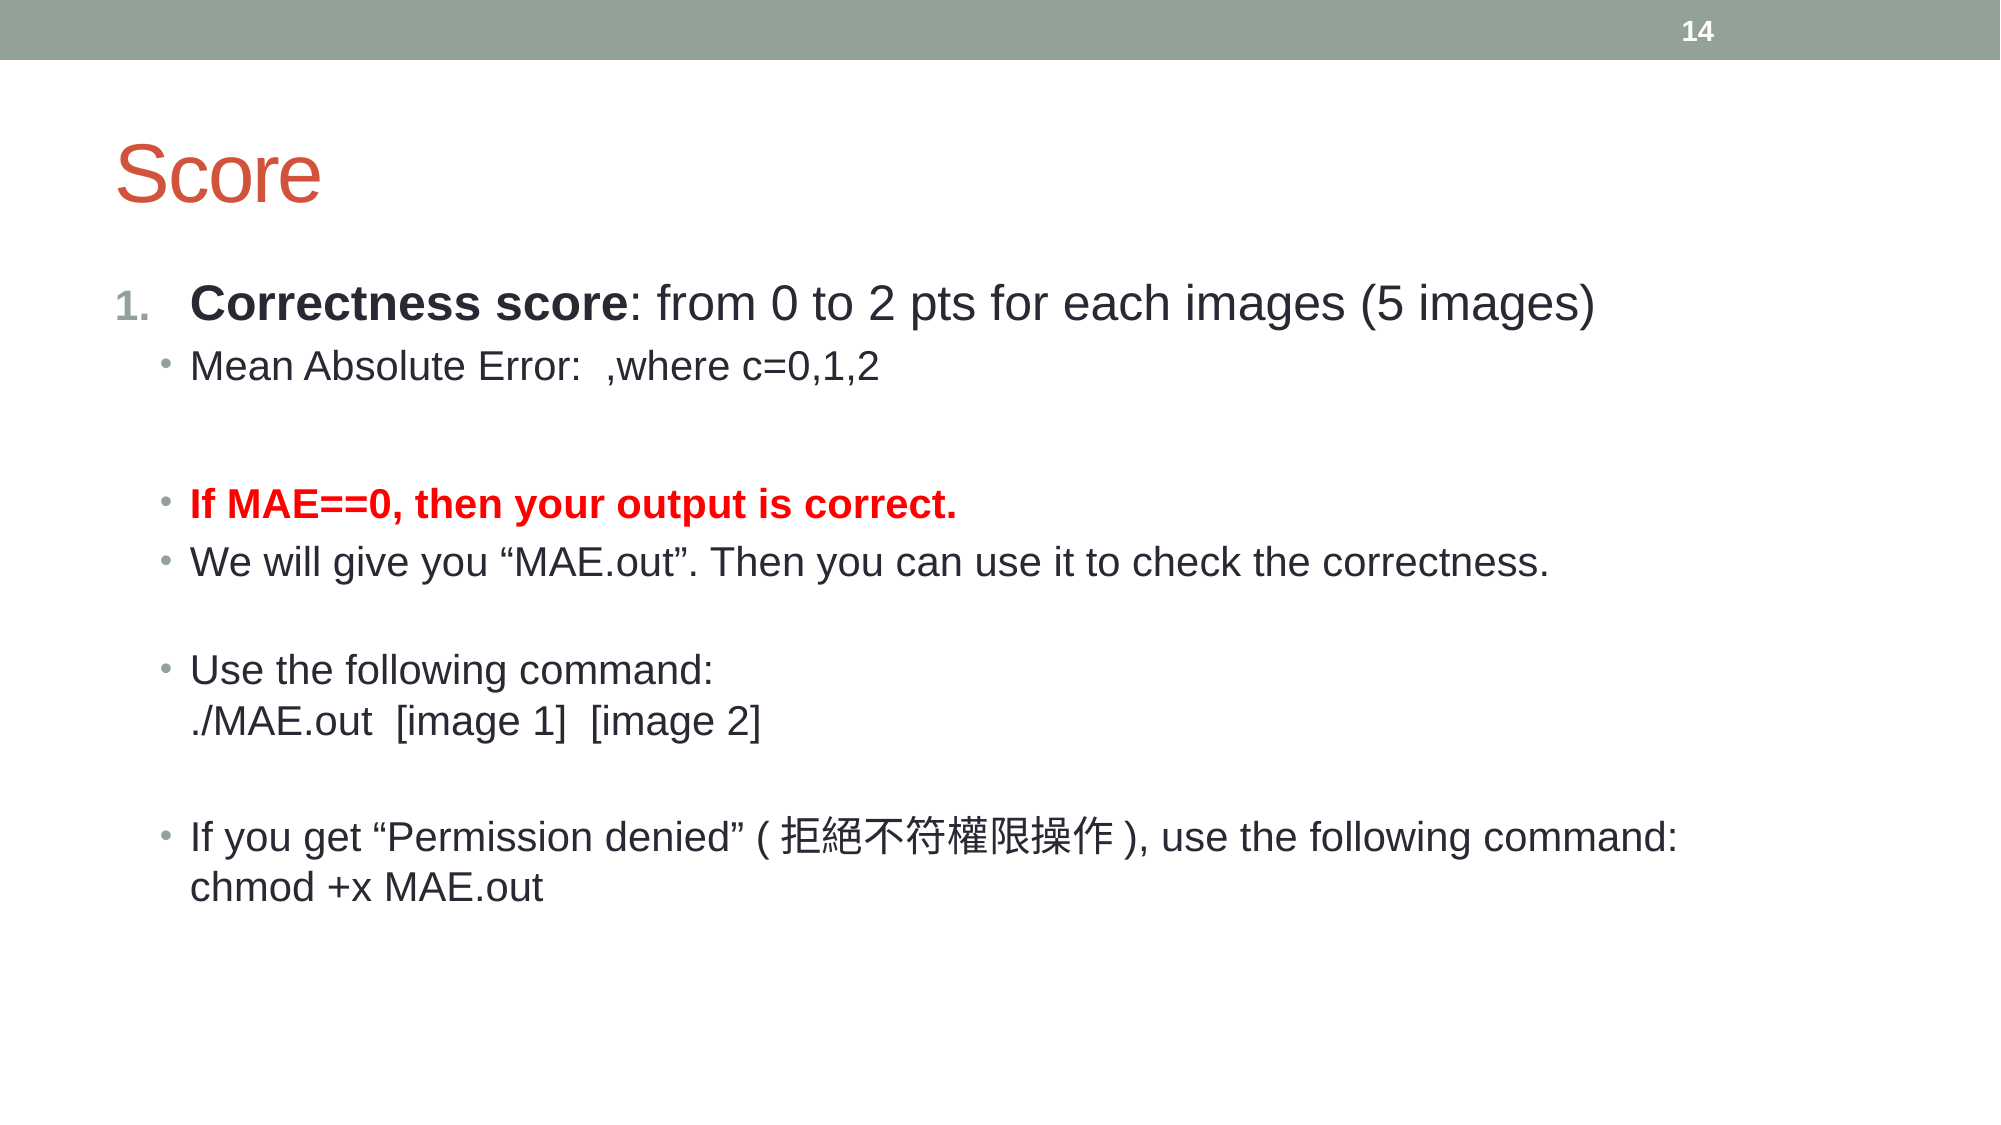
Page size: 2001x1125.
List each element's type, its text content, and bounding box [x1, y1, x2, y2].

list Correctness score: from 0 to 2 pts for each images (5 images) Mean Absolute Error: ,where c=0,1,2 If MAE==0, then your output is correct. We will give you “MAE.out”. Then you can use it to check the correctness. Use the following command: ./MAE.out [image 1] [image 2] If you get “Permission denied” (拒絕不符權限操作), use the following command: chmod +x MAE.out [99, 262, 1900, 1099]
title Score [99, 87, 1900, 250]
slide_number <number> [1666, 3, 1900, 57]
